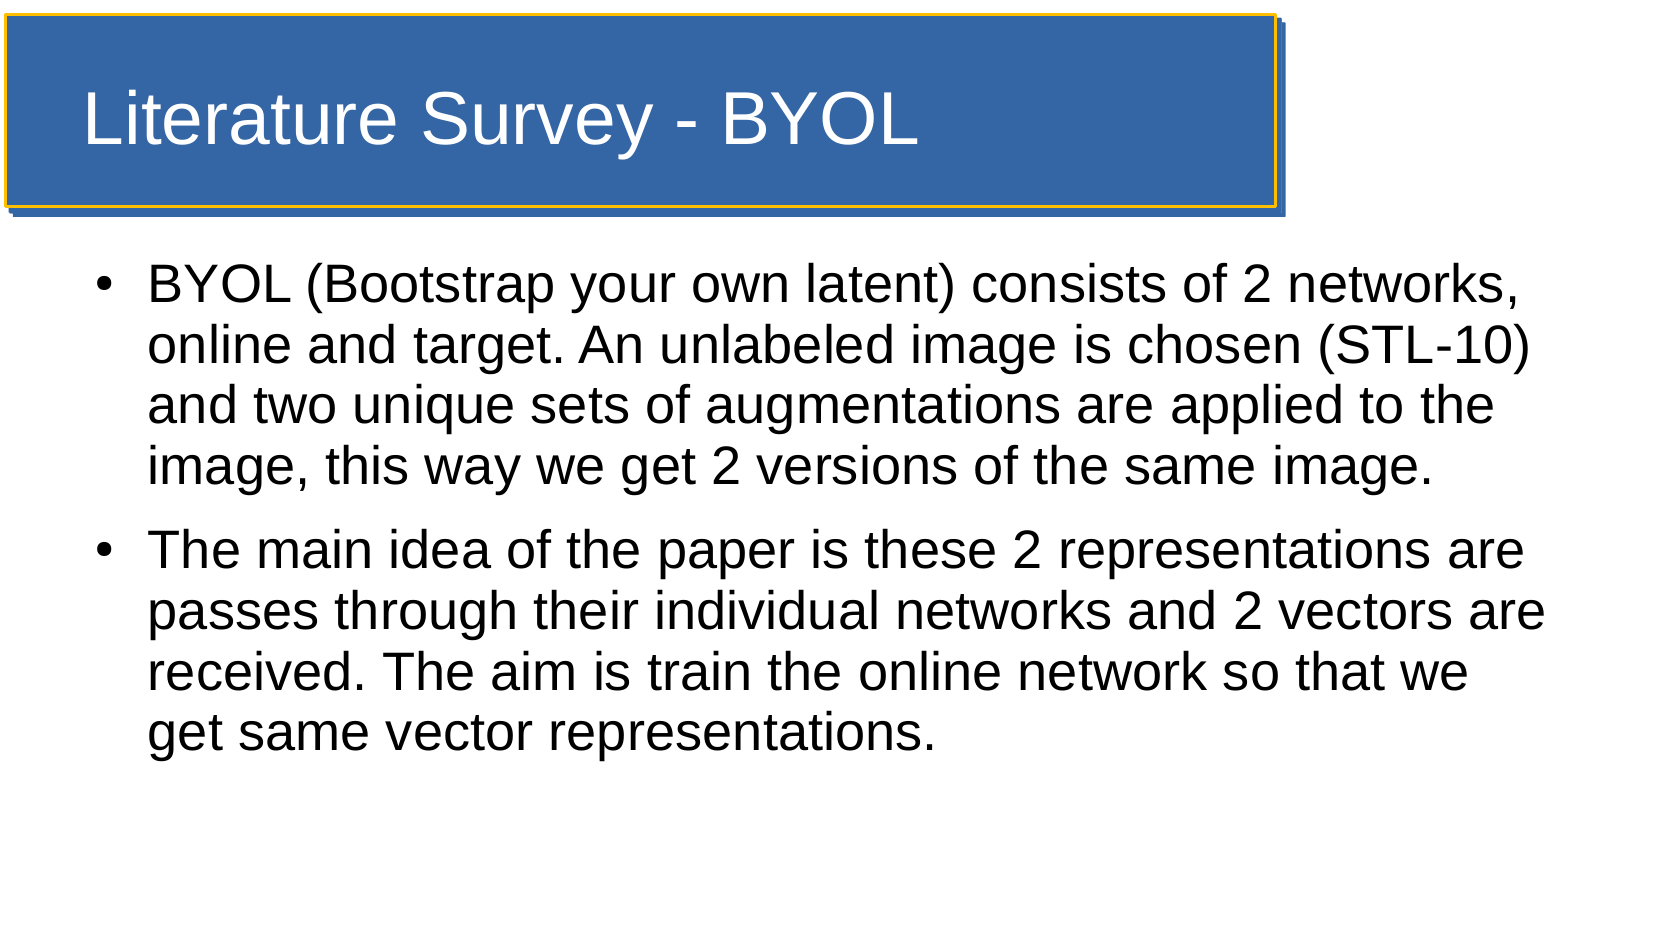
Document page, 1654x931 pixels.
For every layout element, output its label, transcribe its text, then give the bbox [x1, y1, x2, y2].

list BYOL (Bootstrap your own latent) consists of 2 networks, online and target. An unlabeled image is chosen (STL-10) and two unique sets of augmentations are applied to the image, this way we get 2 versions of the same image. The main idea of the paper is these 2 representations are passes through their individual networks and 2 vectors are received. The aim is train the online network so that we get same vector representations. [76, 253, 1554, 815]
title Literature Survey - BYOL [82, 44, 1235, 192]
